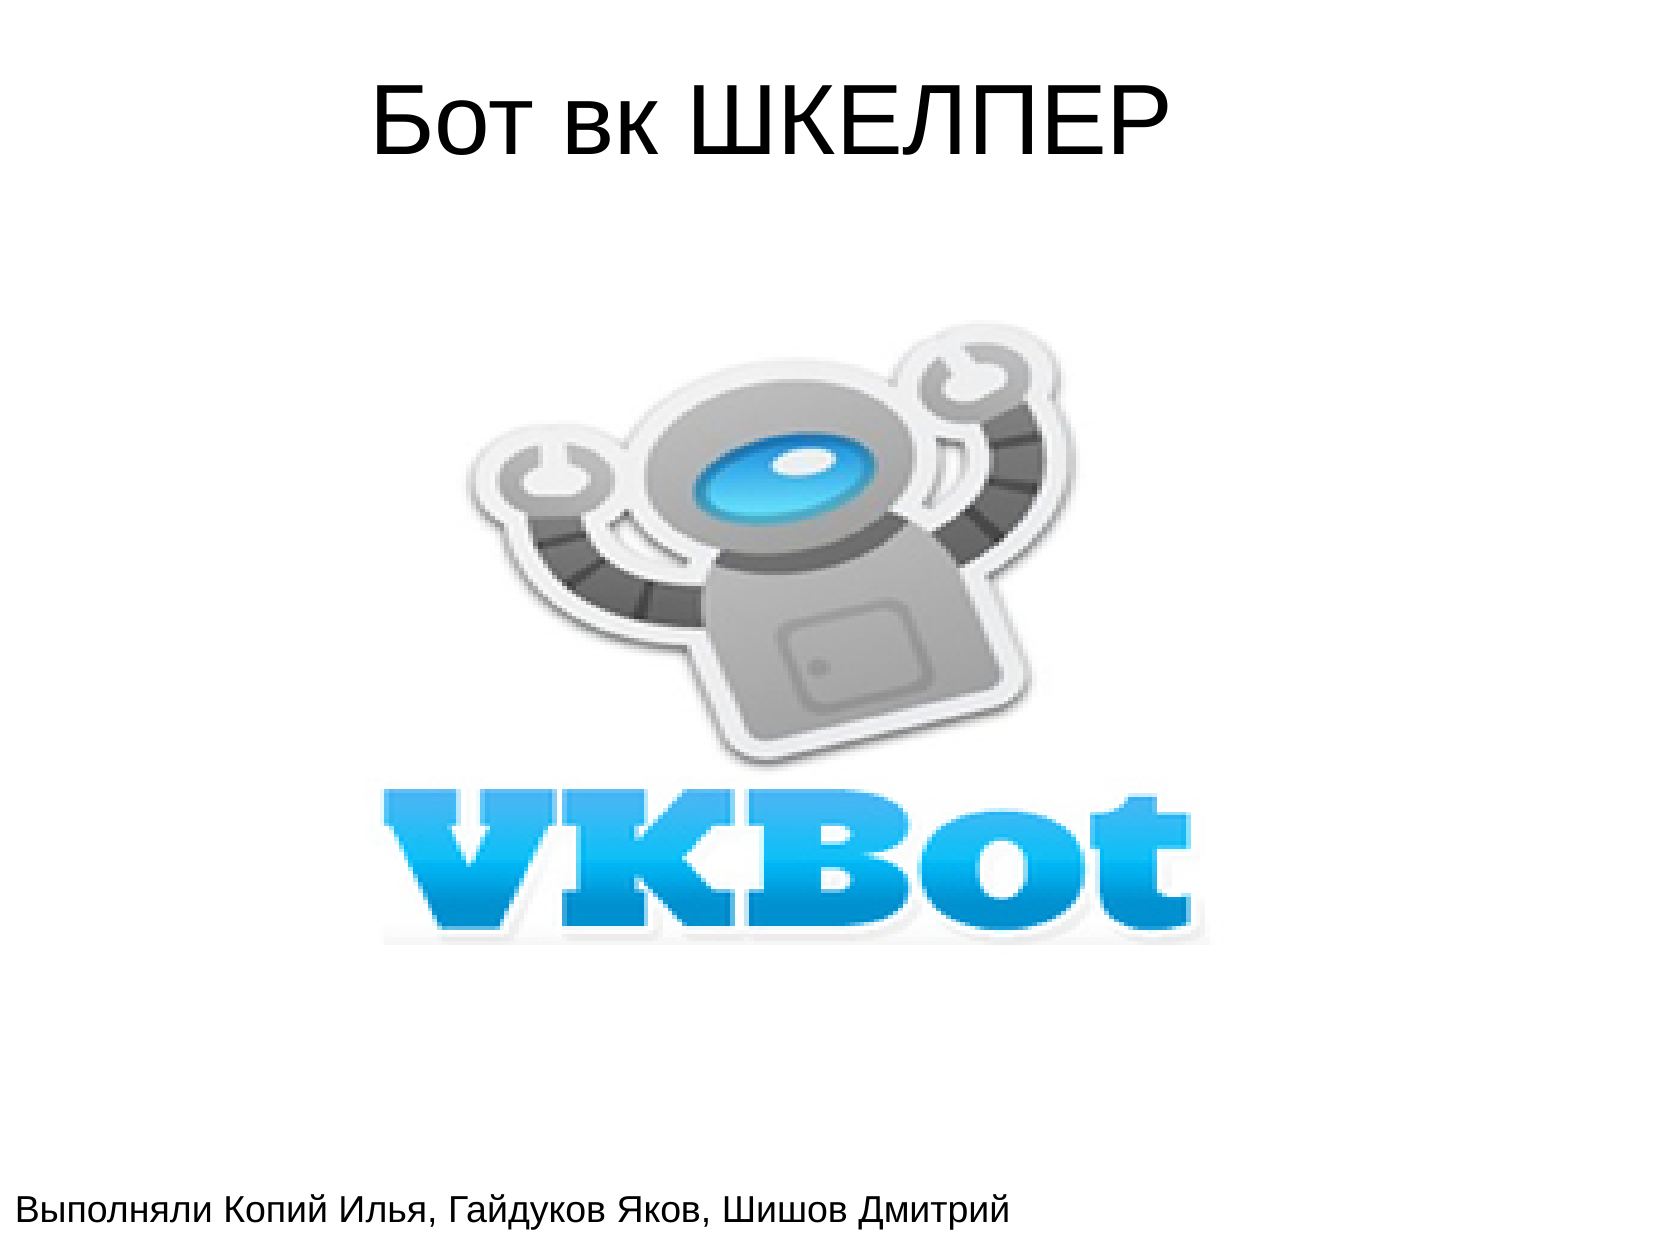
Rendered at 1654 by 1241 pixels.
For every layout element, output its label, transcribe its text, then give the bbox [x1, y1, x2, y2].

text_box Выполняли Копий Илья, Гайдуков Яков, Шишов Дмитрий [0, 1181, 1625, 1241]
picture [236, 206, 1388, 1093]
text_box Бот вк ШКЕЛПЕР [354, 56, 1300, 206]
